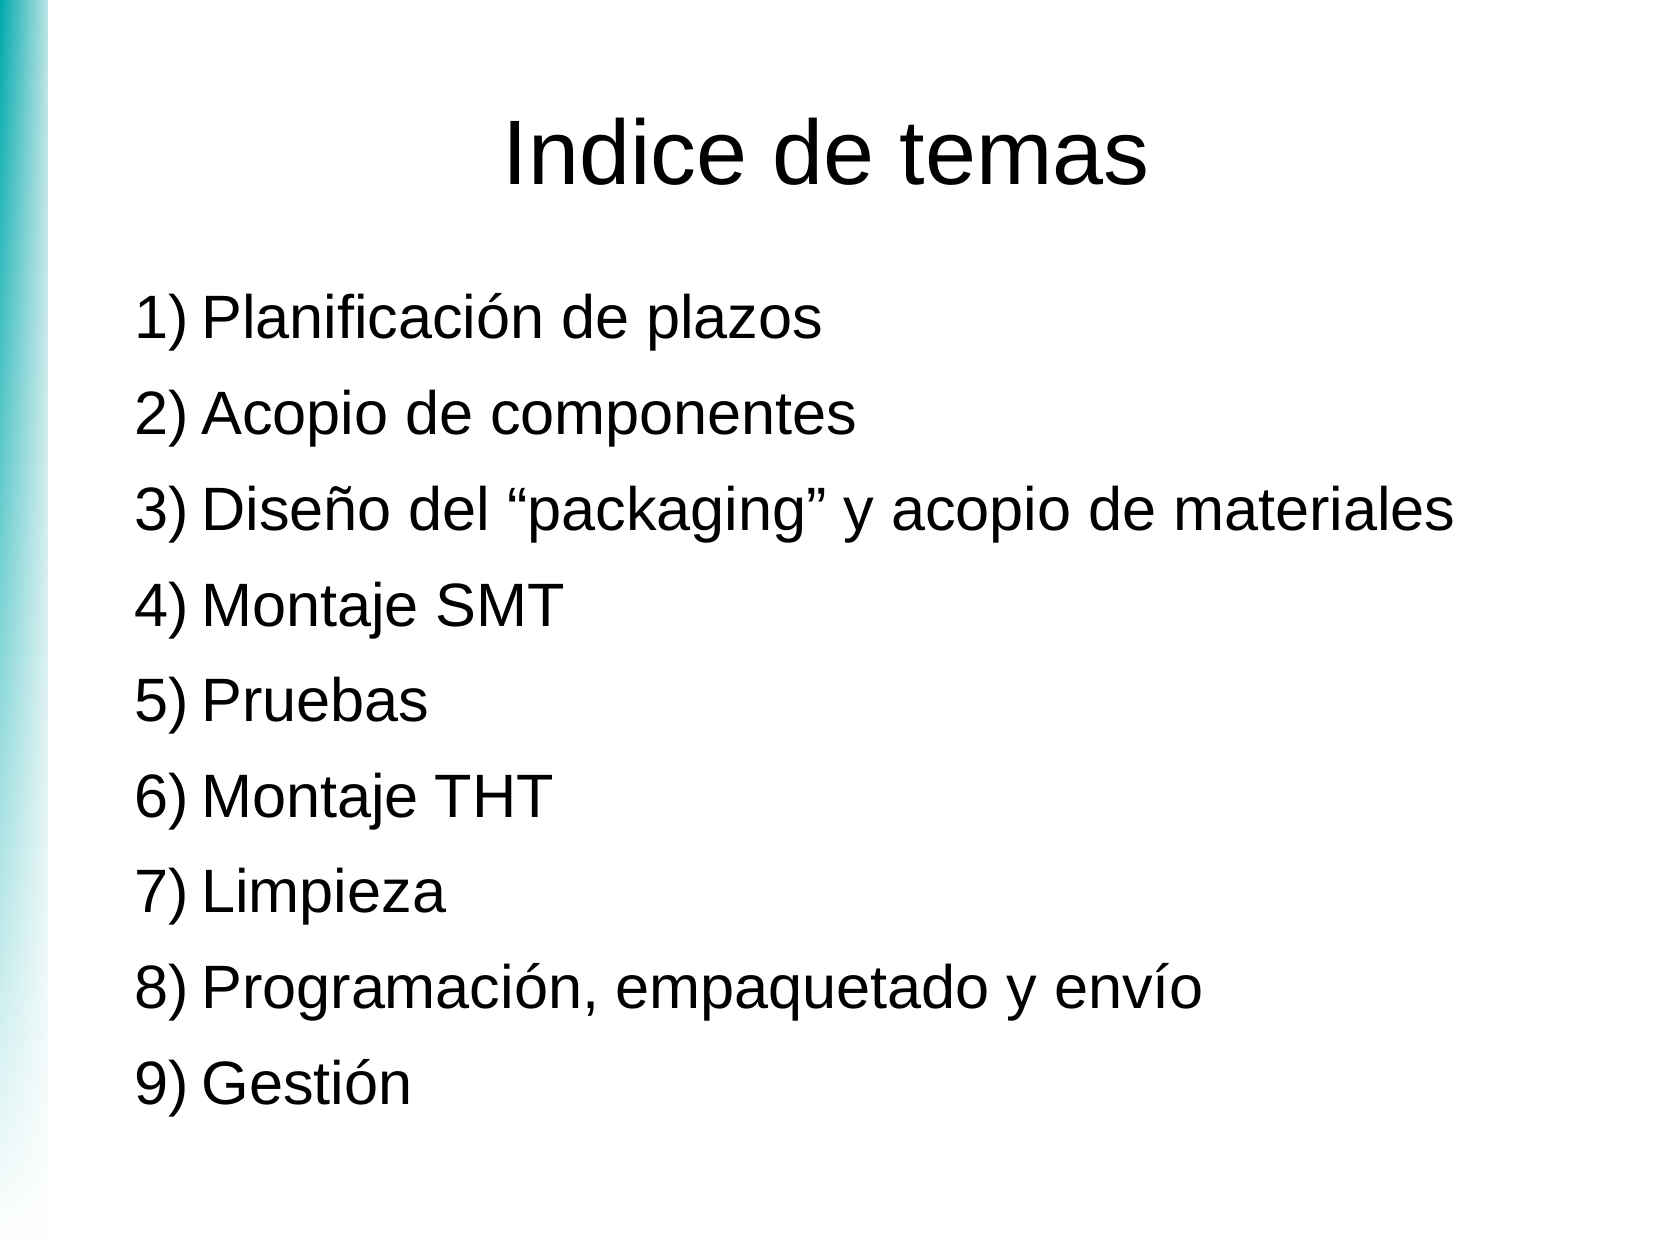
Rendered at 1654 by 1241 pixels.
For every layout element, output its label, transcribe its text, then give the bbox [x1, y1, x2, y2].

title Indice de temas [82, 49, 1571, 257]
list Planificación de plazos Acopio de componentes Diseño del “packaging” y acopio de materiales Montaje SMT Pruebas Montaje THT Limpieza Programación, empaquetado y envío Gestión [118, 283, 1607, 1123]
